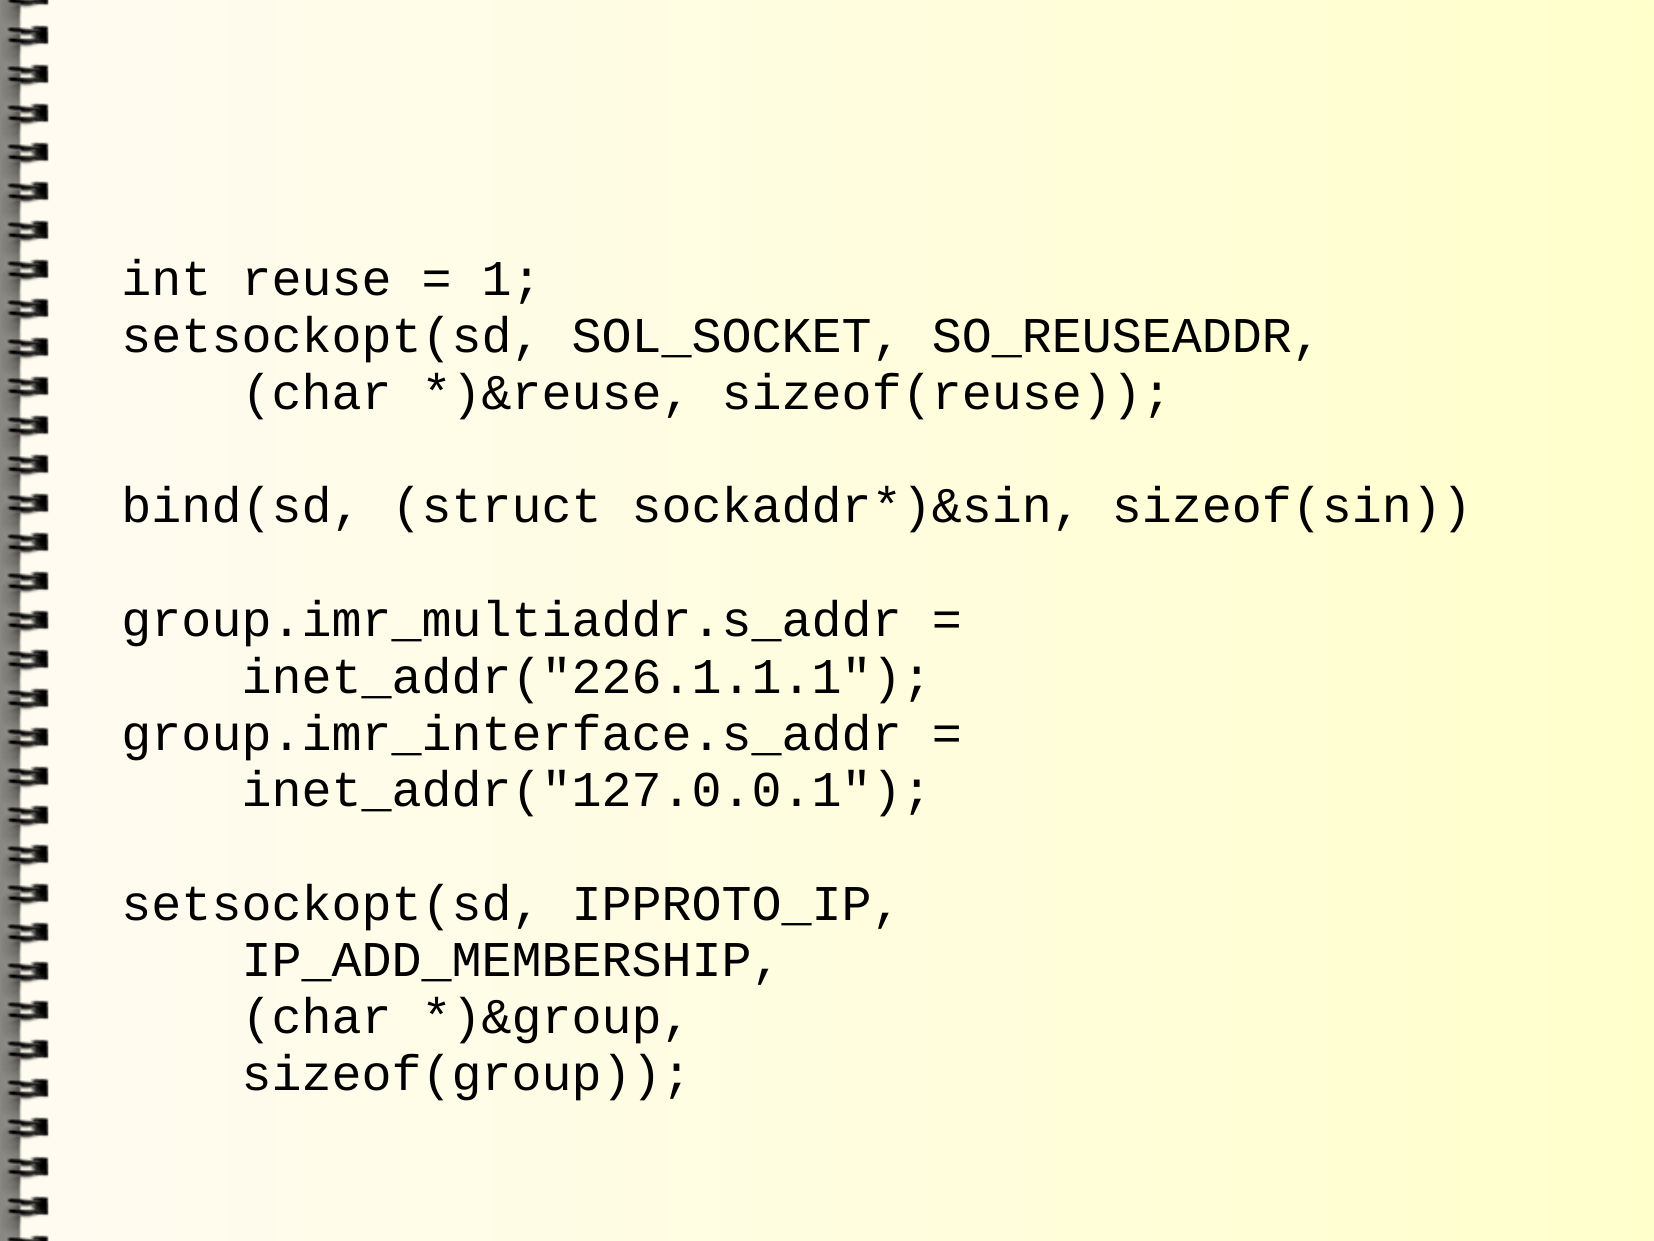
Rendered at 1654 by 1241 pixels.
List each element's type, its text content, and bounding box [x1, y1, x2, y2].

picture [0, 0, 1654, 1241]
subtitle int reuse = 1; setsockopt(sd, SOL_SOCKET, SO_REUSEADDR, (char *)&reuse, sizeof(reuse)); bind(sd, (struct sockaddr*)&sin, sizeof(sin)) group.imr_multiaddr.s_addr = inet_addr("226.1.1.1"); group.imr_interface.s_addr = inet_addr("127.0.0.1"); setsockopt(sd, IPPROTO_IP, IP_ADD_MEMBERSHIP, (char *)&group, sizeof(group)); [121, 102, 1534, 1200]
